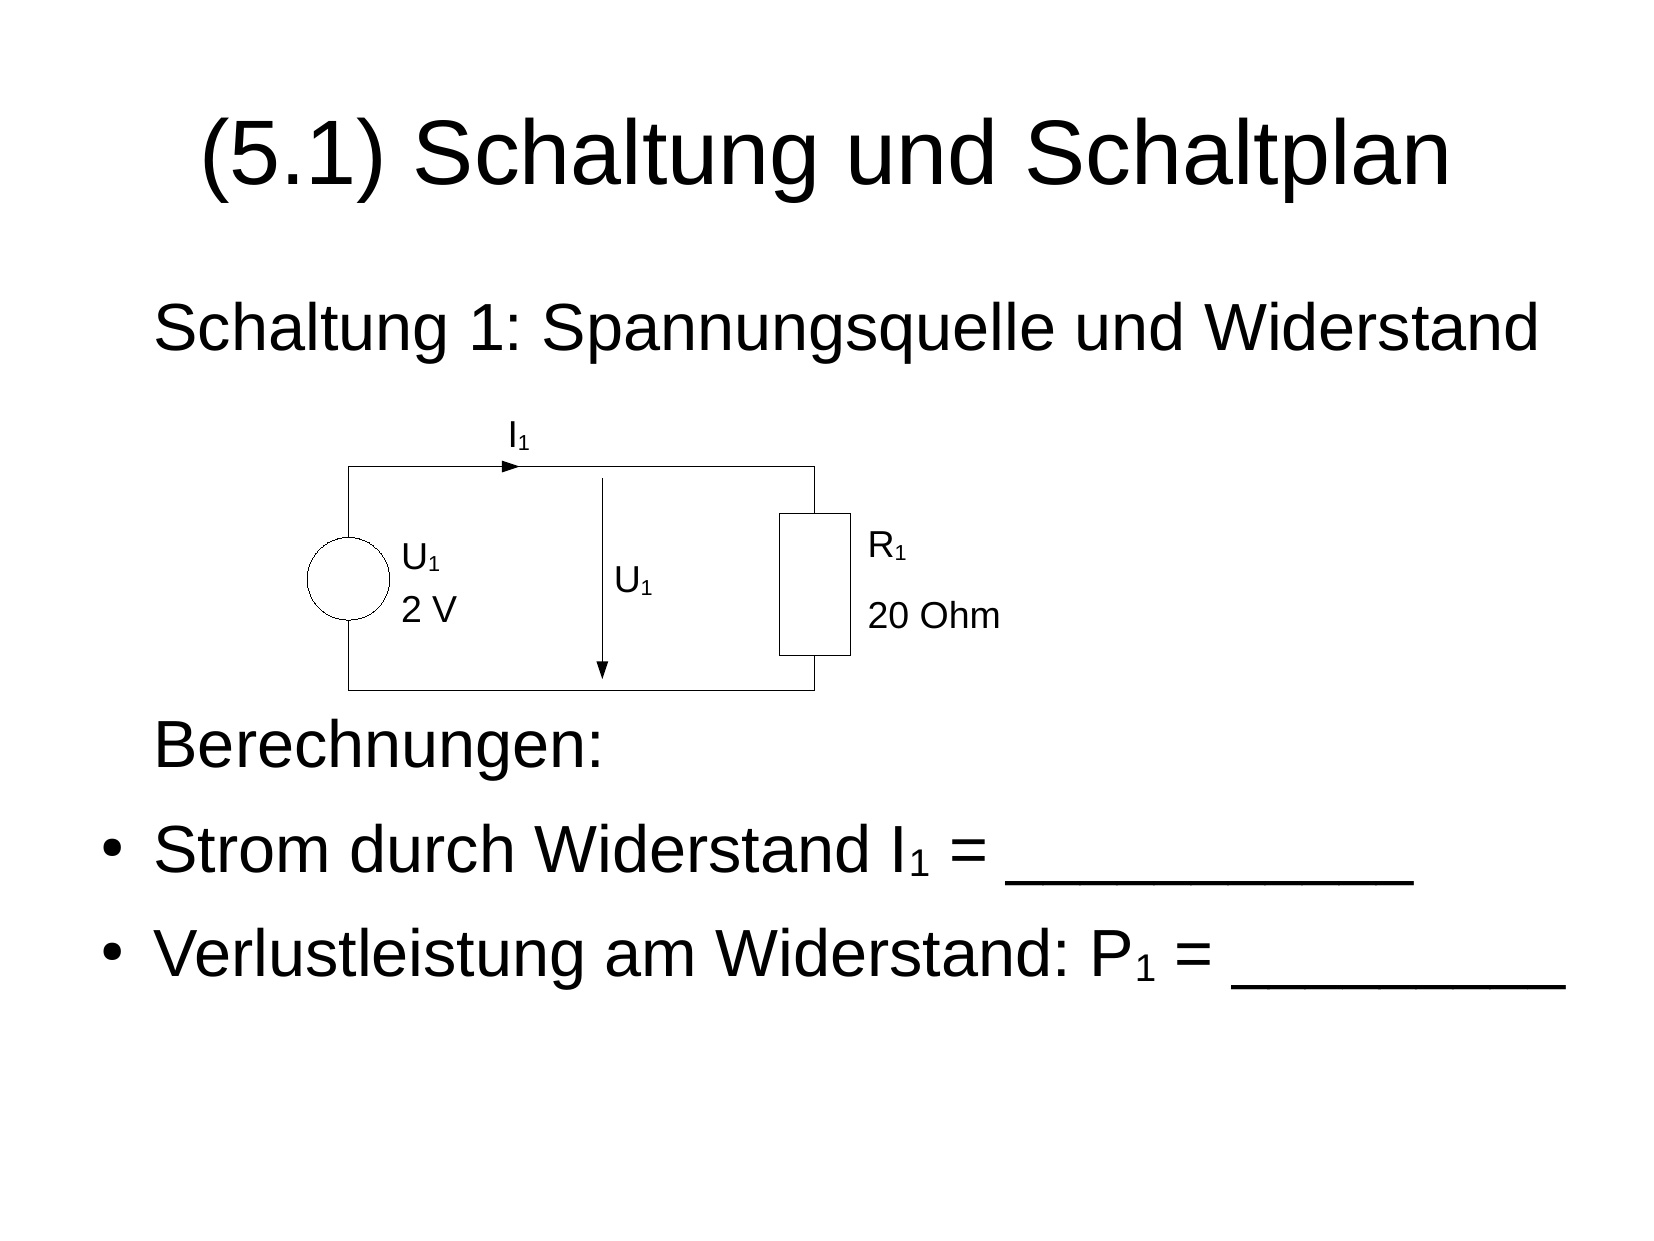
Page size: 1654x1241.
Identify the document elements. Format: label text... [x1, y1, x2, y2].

text_box R1 [852, 516, 922, 586]
text_box 2 V [386, 581, 473, 638]
text_box 20 Ohm [852, 586, 1016, 644]
title (5.1) Schaltung und Schaltplan [82, 49, 1571, 257]
list Schaltung 1: Spannungsquelle und Widerstand Berechnungen: Strom durch Widerstand I1 = ___________ Verlustleistung am Widerstand: P1 = _________ [82, 290, 1571, 1010]
text_box U1 [598, 551, 668, 621]
text_box U1 [386, 527, 455, 581]
text_box I1 [492, 406, 545, 476]
